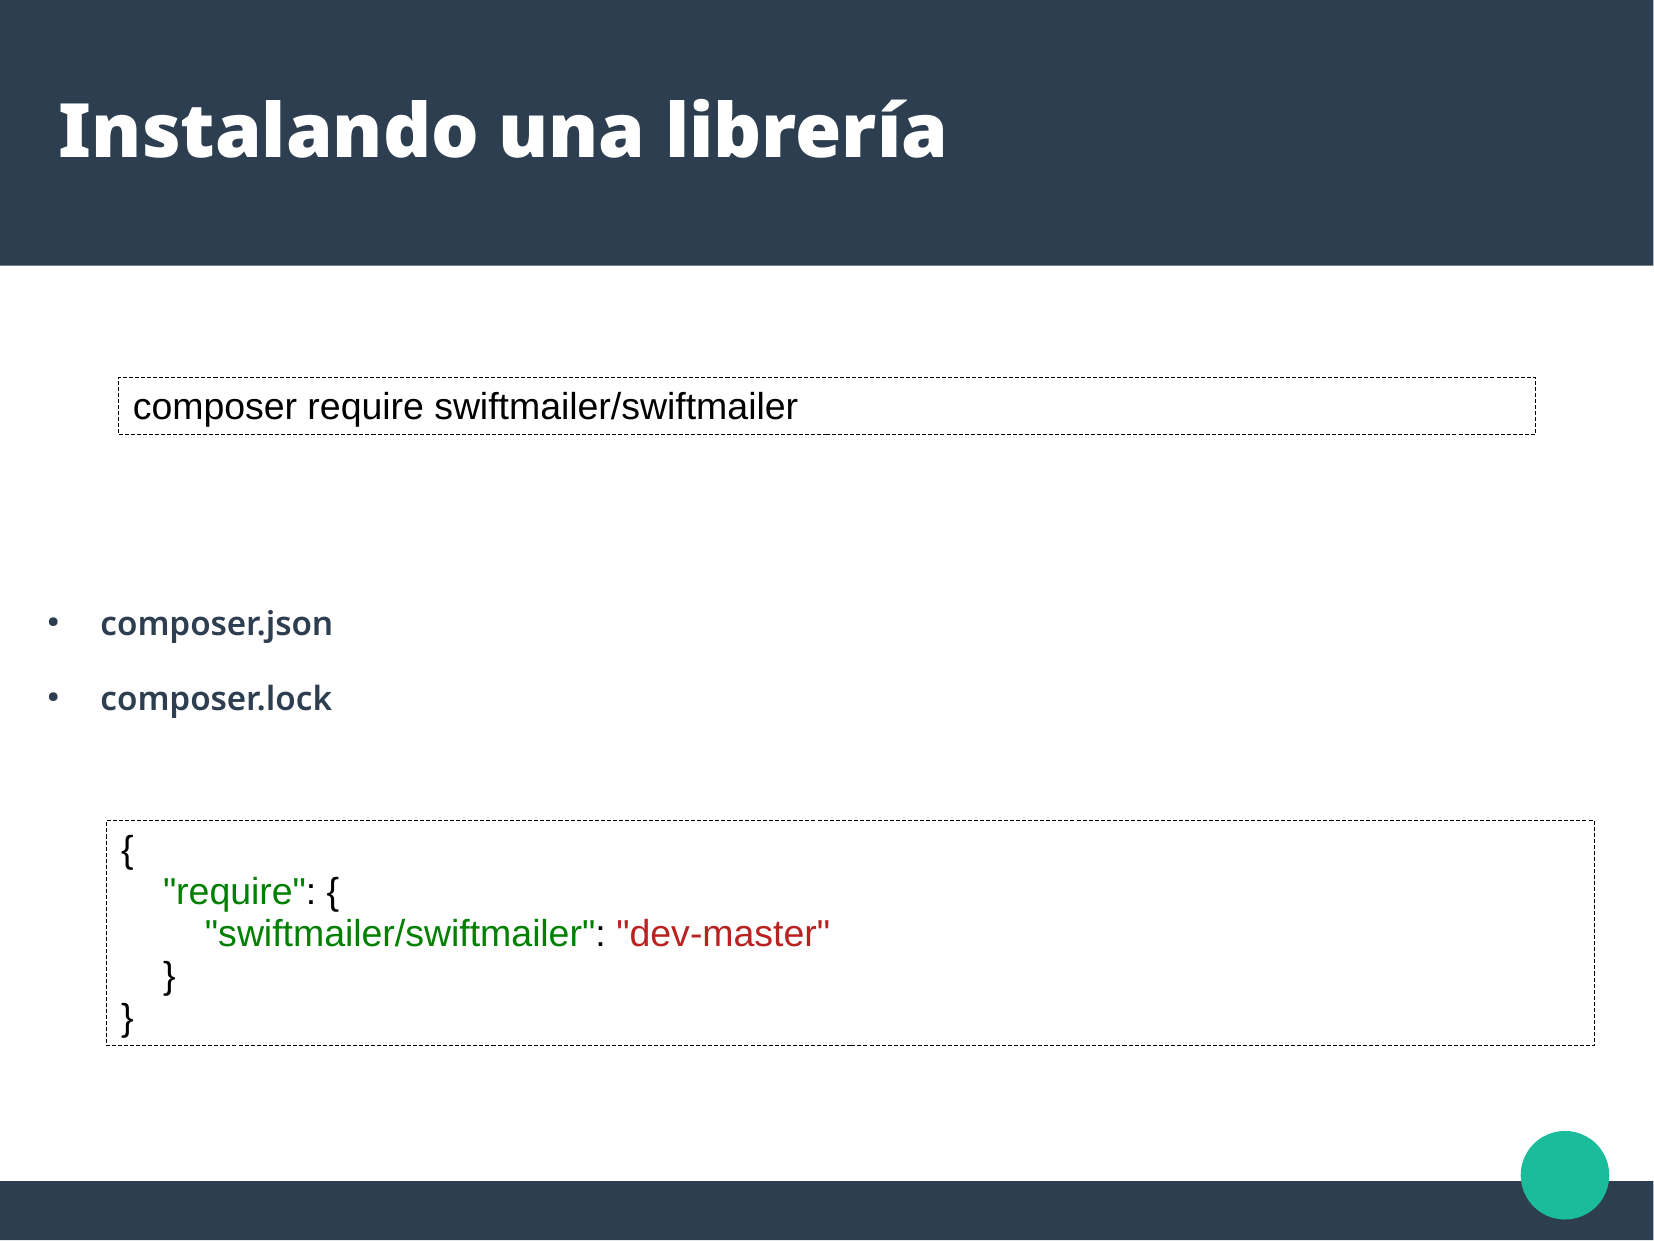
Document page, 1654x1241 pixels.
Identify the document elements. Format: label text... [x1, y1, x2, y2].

text_box composer require swiftmailer/swiftmailer [118, 377, 1536, 435]
title Instalando una librería [59, 49, 1595, 207]
text_box { "require": { "swiftmailer/swiftmailer": "dev-master" } } [106, 820, 1595, 1046]
list composer.json composer.lock [29, 525, 1565, 751]
